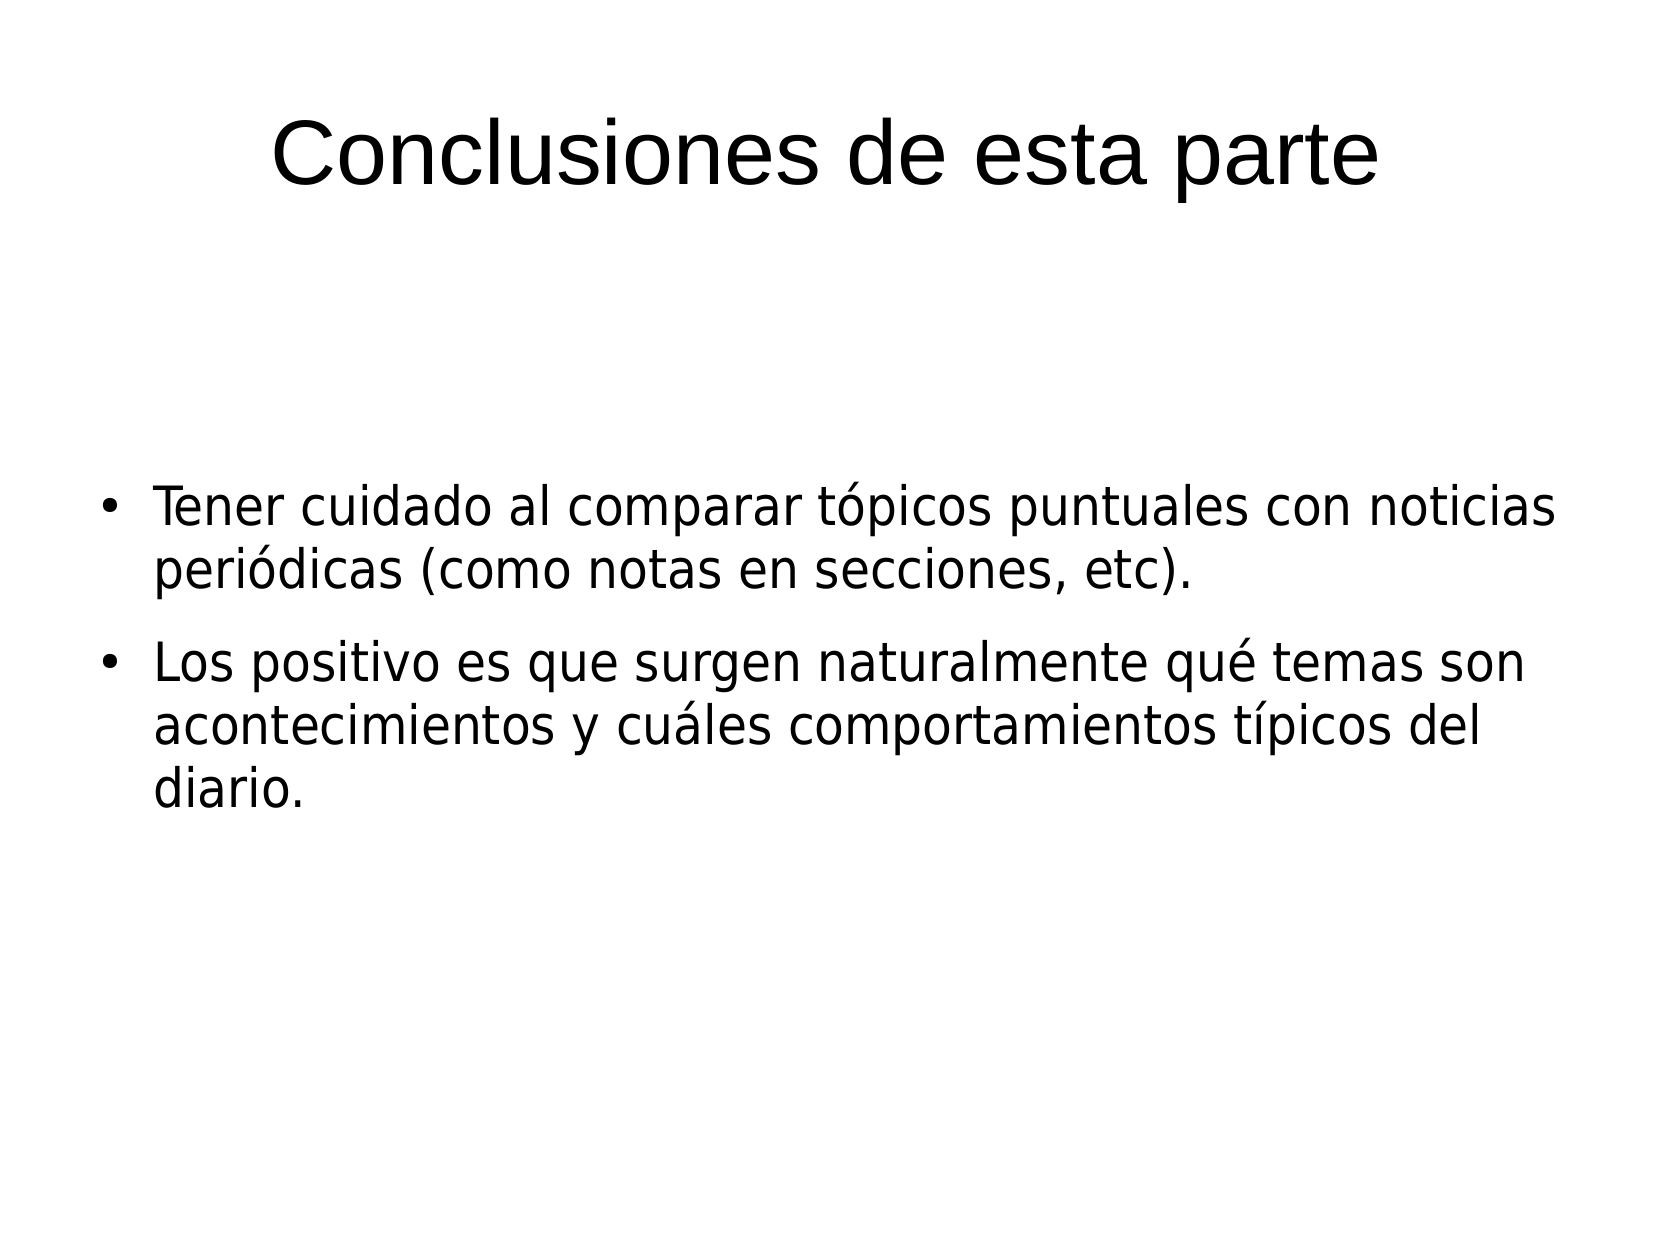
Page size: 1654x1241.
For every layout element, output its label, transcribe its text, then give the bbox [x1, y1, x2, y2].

list Tener cuidado al comparar tópicos puntuales con noticias periódicas (como notas en secciones, etc). Los positivo es que surgen naturalmente qué temas son acontecimientos y cuáles comportamientos típicos del diario. [82, 290, 1571, 1010]
title Conclusiones de esta parte [82, 49, 1571, 257]
